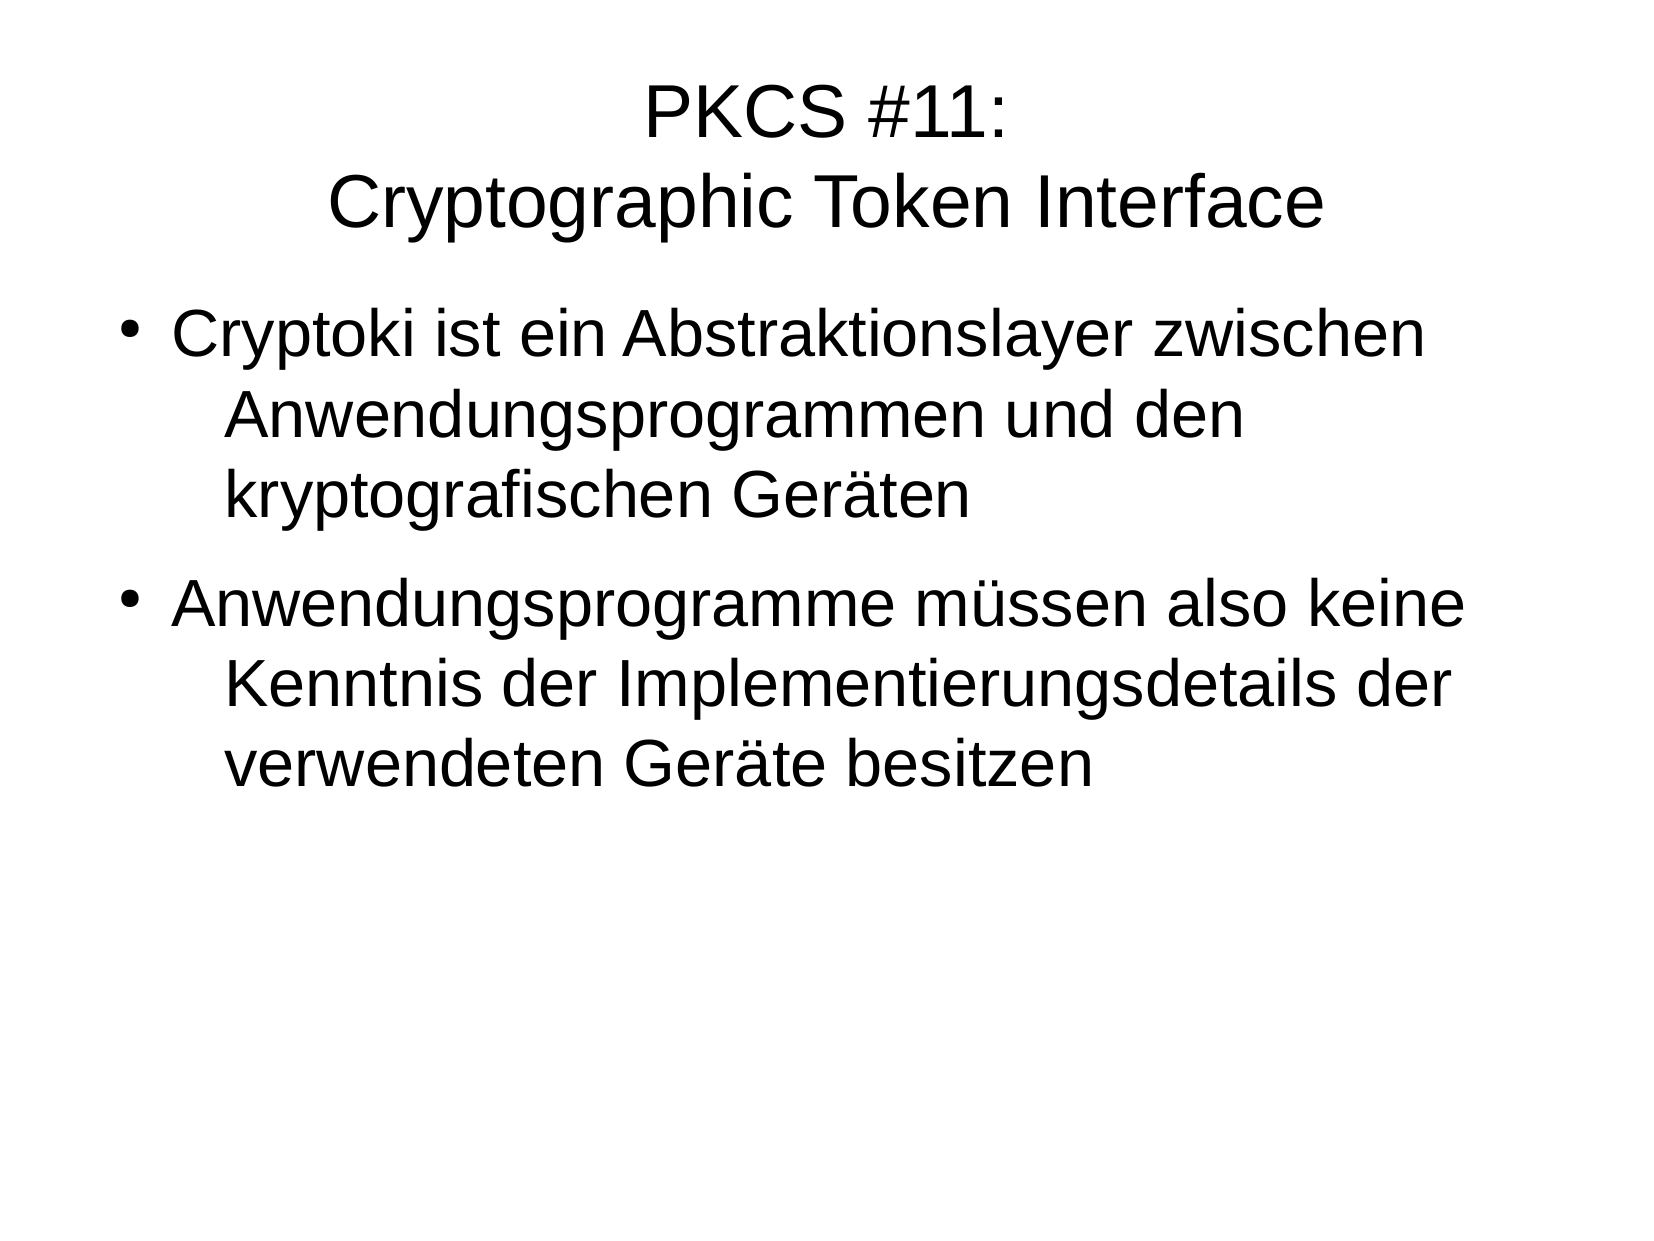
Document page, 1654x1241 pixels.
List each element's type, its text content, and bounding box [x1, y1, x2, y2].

title PKCS #11: Cryptographic Token Interface [82, 49, 1571, 257]
list Cryptoki ist ein Abstraktionslayer zwischen Anwendungsprogrammen und den kryptografischen Geräten Anwendungsprogramme müssen also keine Kenntnis der Implementierungsdetails der verwendeten Geräte besitzen [82, 290, 1571, 1010]
